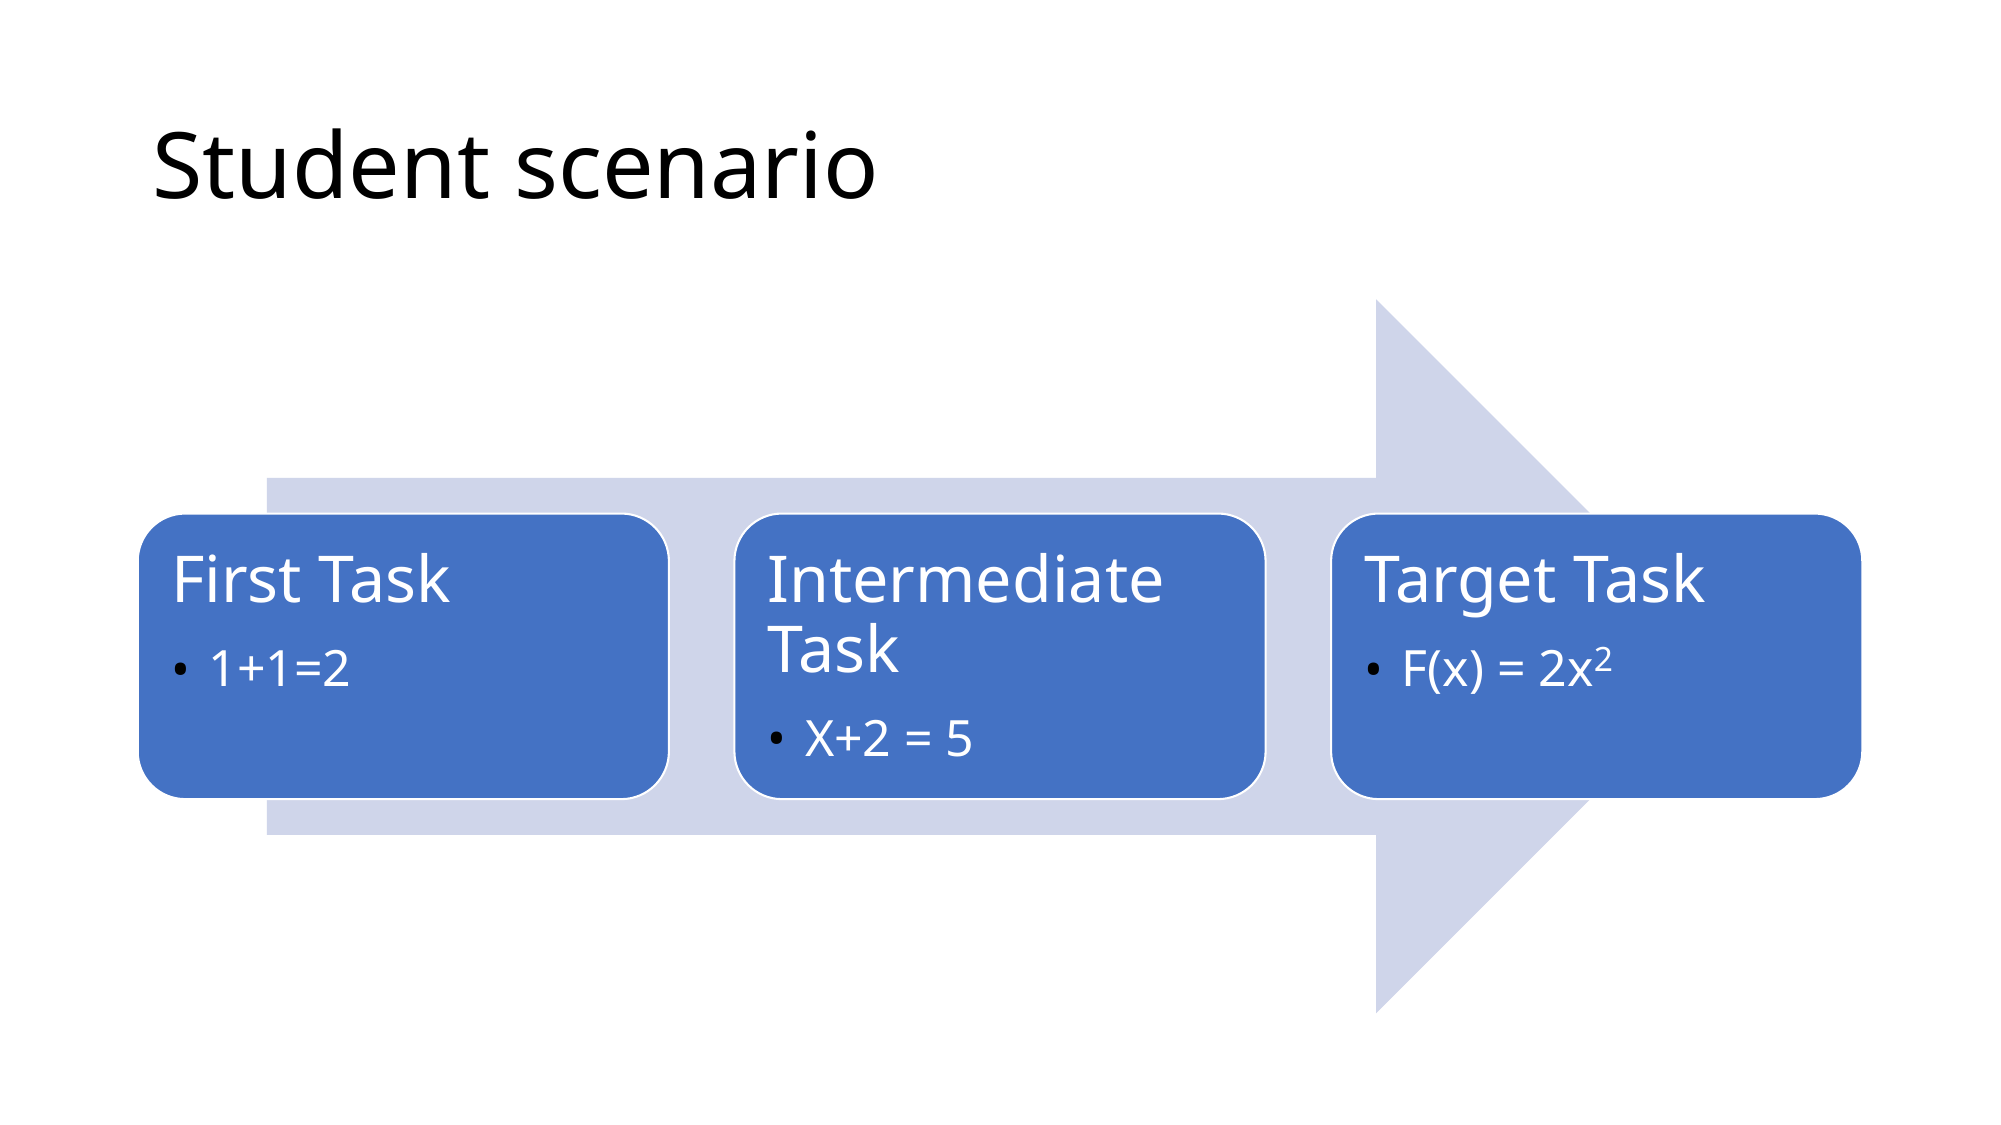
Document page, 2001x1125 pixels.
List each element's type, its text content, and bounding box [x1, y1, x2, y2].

text_box Intermediate Task X+2 = 5 [734, 513, 1266, 800]
text_box Target Task F(x) = 2x2 [1331, 513, 1863, 800]
title Student scenario [137, 59, 1863, 278]
text_box [266, 299, 1590, 1014]
text_box First Task 1+1=2 [137, 513, 669, 800]
